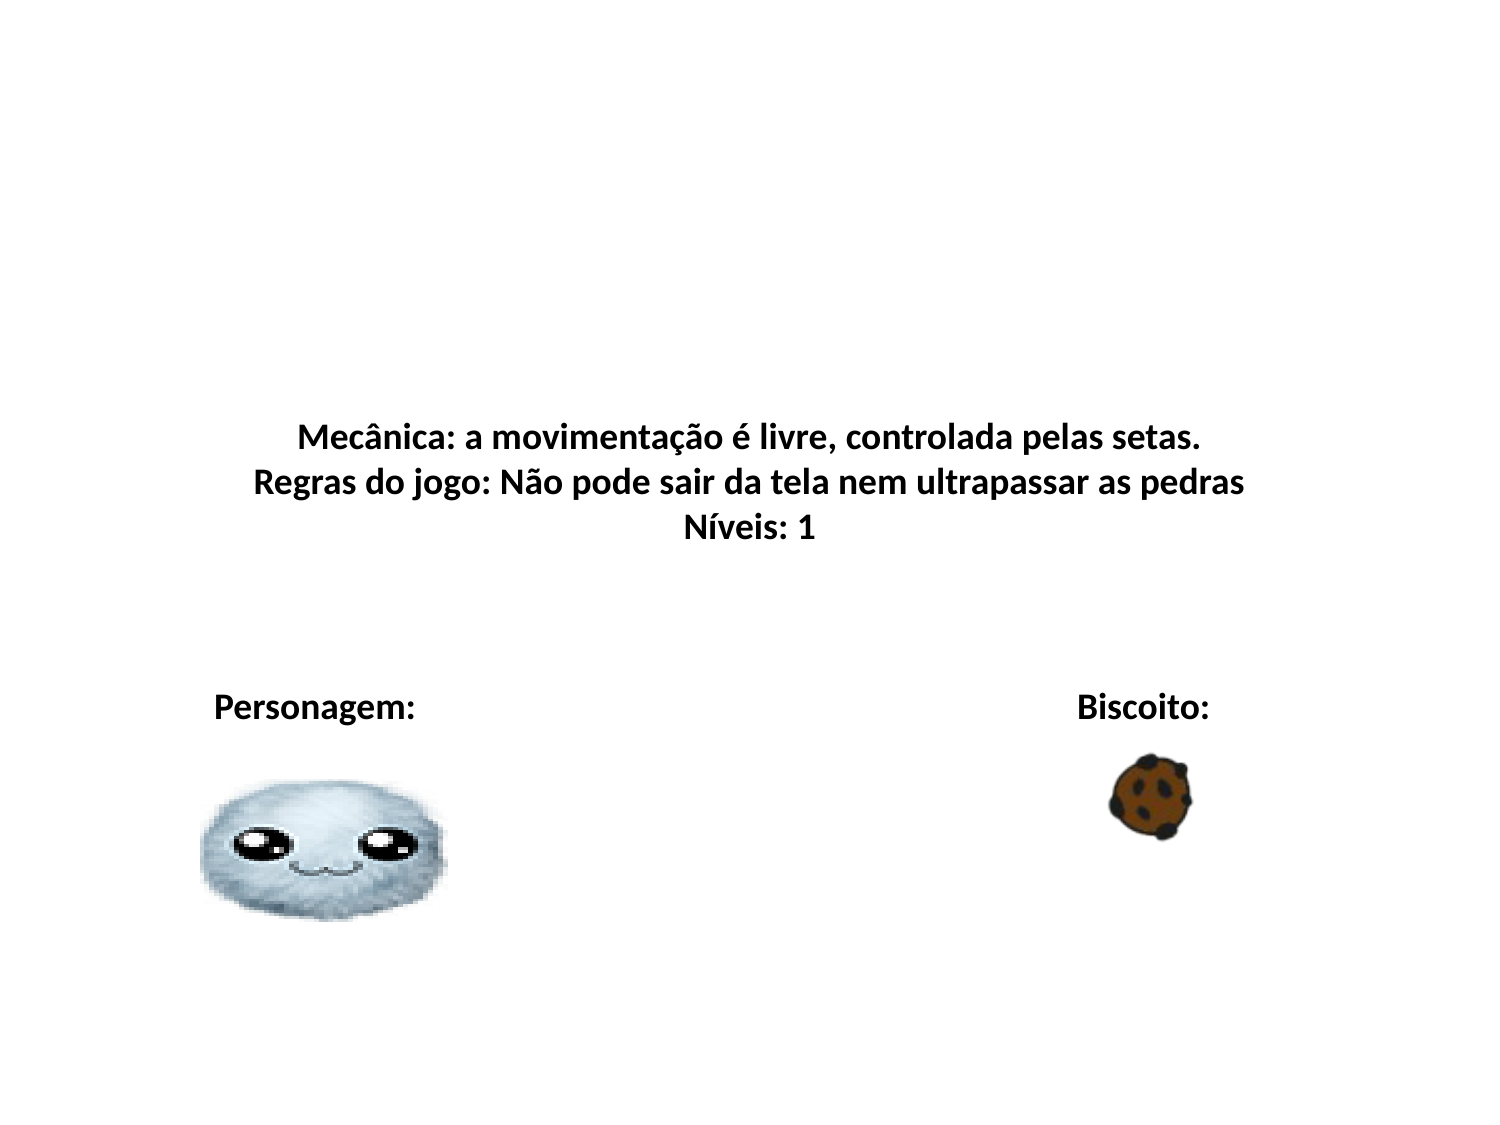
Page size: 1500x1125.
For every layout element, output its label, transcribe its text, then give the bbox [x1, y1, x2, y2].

text_box Mecânica: a movimentação é livre, controlada pelas setas. Regras do jogo: Não pode sair da tela nem ultrapassar as pedras Níveis: 1 Personagem: Biscoito: [29, 45, 1471, 1094]
picture [200, 779, 448, 922]
picture [1100, 744, 1205, 849]
